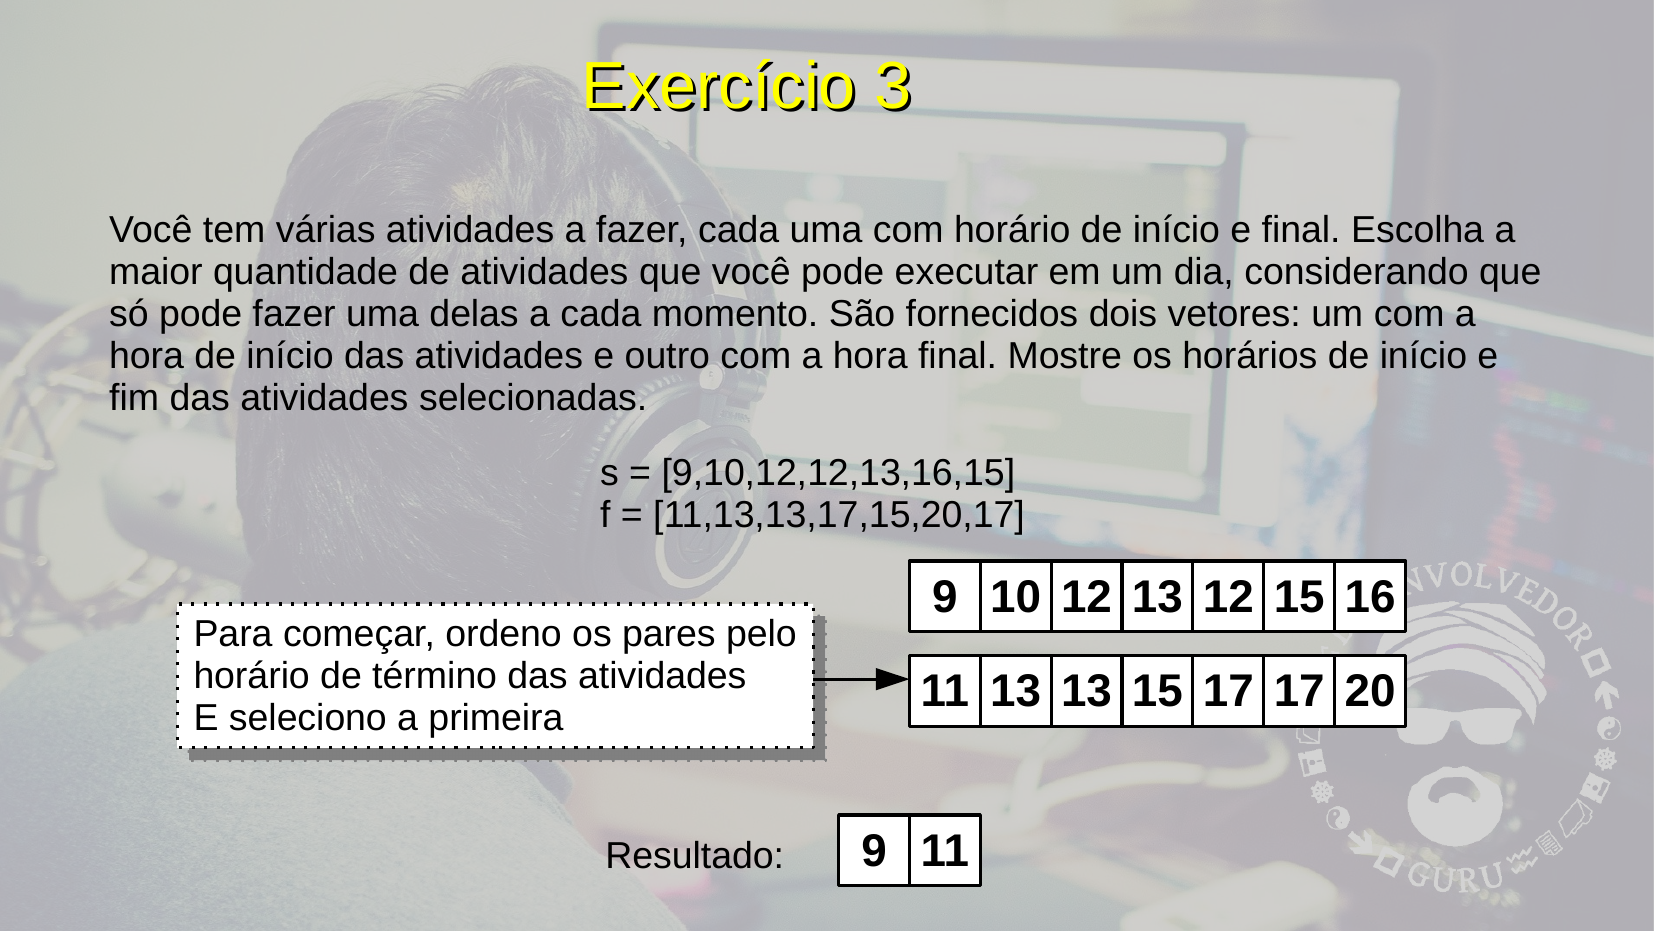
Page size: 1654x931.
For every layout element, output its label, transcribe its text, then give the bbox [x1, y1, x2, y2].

text_box 15 [1122, 655, 1192, 727]
text_box 17 [1263, 655, 1334, 727]
text_box 16 [1334, 561, 1406, 632]
text_box Para começar, ordeno os pares pelo horário de término das atividades E seleciono a primeira [177, 603, 814, 748]
text_box 20 [1334, 655, 1406, 727]
text_box 9 [838, 814, 910, 886]
text_box 11 [909, 655, 980, 727]
text_box 11 [910, 814, 981, 886]
text_box Resultado: [590, 826, 804, 884]
text_box 12 [1192, 561, 1263, 632]
text_box 13 [980, 655, 1051, 727]
text_box Exercício 3 [566, 40, 1069, 130]
text_box 10 [980, 561, 1051, 632]
text_box Você tem várias atividades a fazer, cada uma com horário de início e final. Escolha a maior quantidade de atividades que você pode executar em um dia, considerando que só pode fazer uma delas a cada momento. São fornecidos dois vetores: um com a hora de início das atividades e outro com a hora final. Mostre os horários de início e fim das atividades selecionadas. [94, 200, 1560, 438]
text_box 9 [909, 561, 980, 632]
text_box 15 [1263, 561, 1334, 632]
text_box 13 [1122, 561, 1192, 632]
text_box 12 [1051, 561, 1122, 632]
text_box 13 [1051, 655, 1122, 727]
text_box s = [9,10,12,12,13,16,15] f = [11,13,13,17,15,20,17] [543, 444, 1041, 544]
text_box 17 [1192, 655, 1263, 727]
